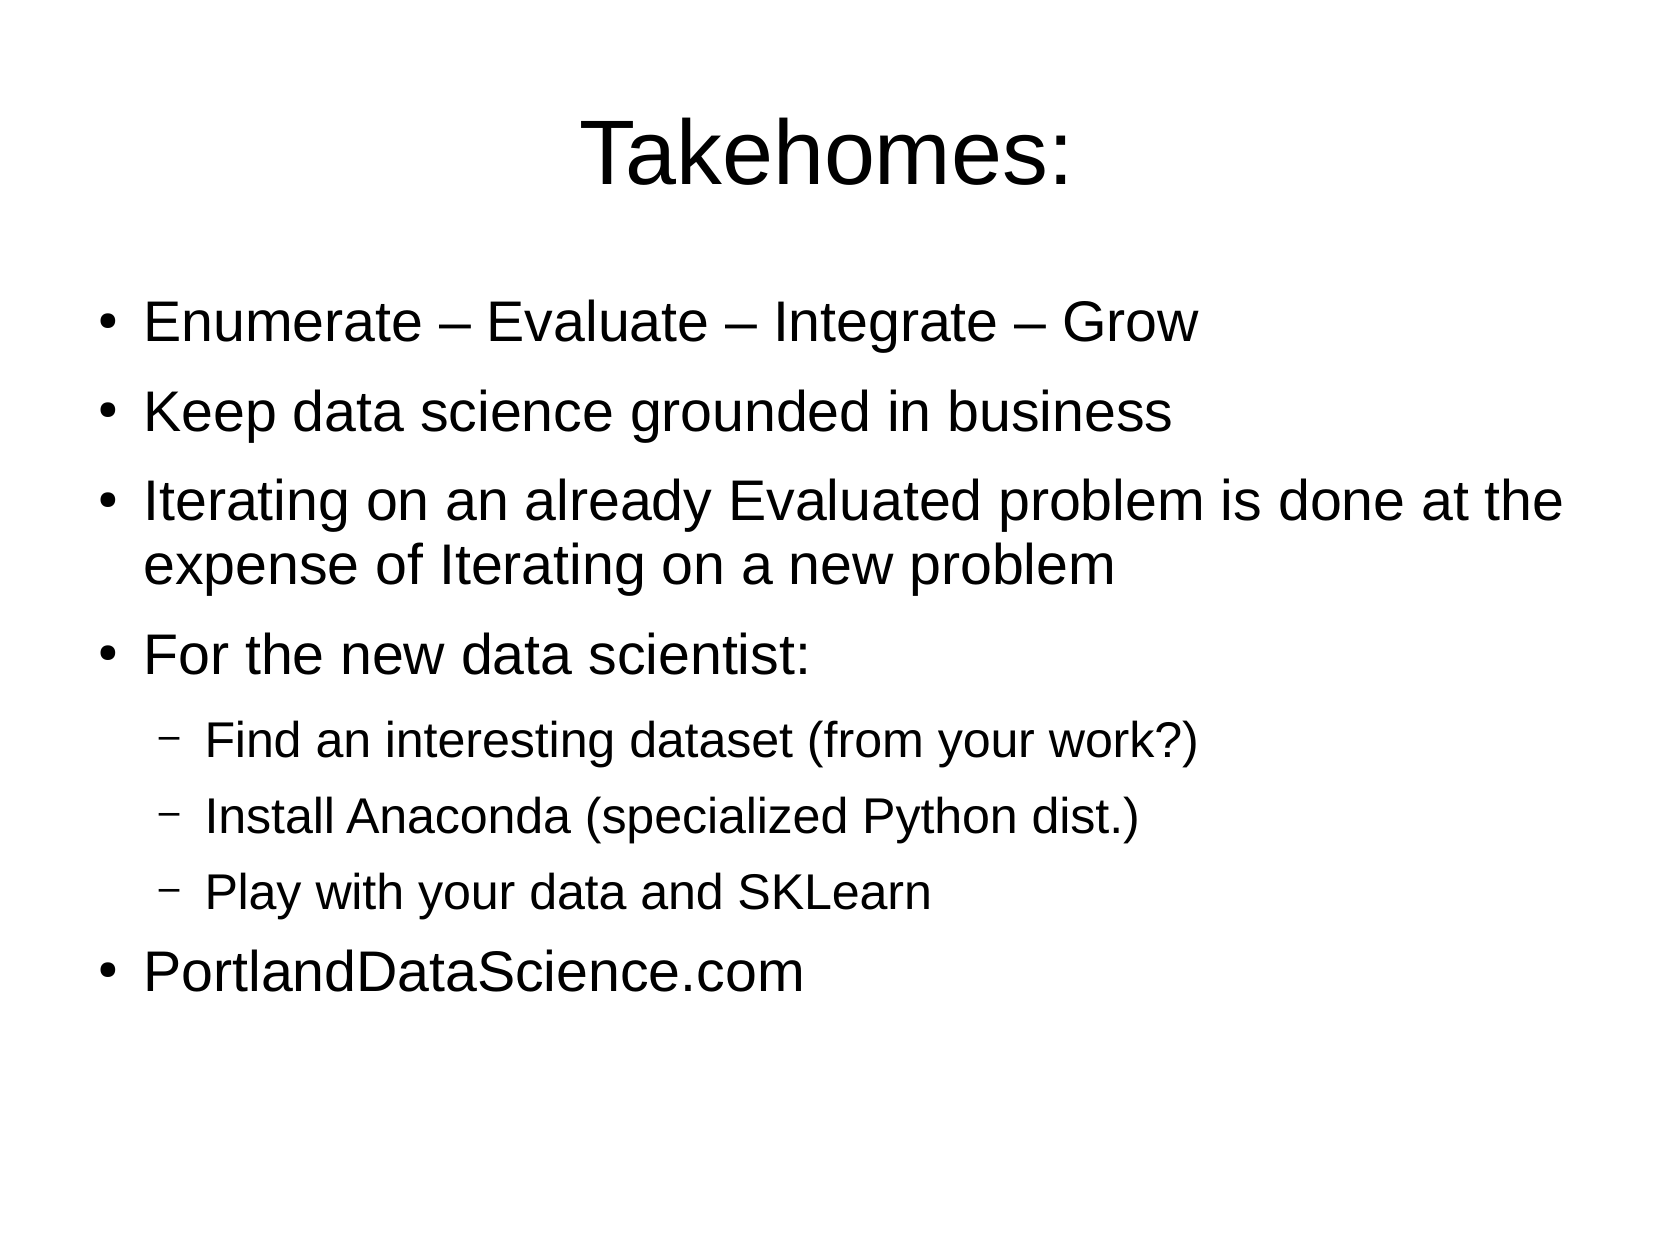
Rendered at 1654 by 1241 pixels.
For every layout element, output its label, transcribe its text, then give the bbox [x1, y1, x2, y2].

title Takehomes: [82, 49, 1571, 257]
list Enumerate – Evaluate – Integrate – Grow Keep data science grounded in business Iterating on an already Evaluated problem is done at the expense of Iterating on a new problem For the new data scientist: Find an interesting dataset (from your work?) Install Anaconda (specialized Python dist.) Play with your data and SKLearn PortlandDataScience.com [82, 290, 1571, 1010]
